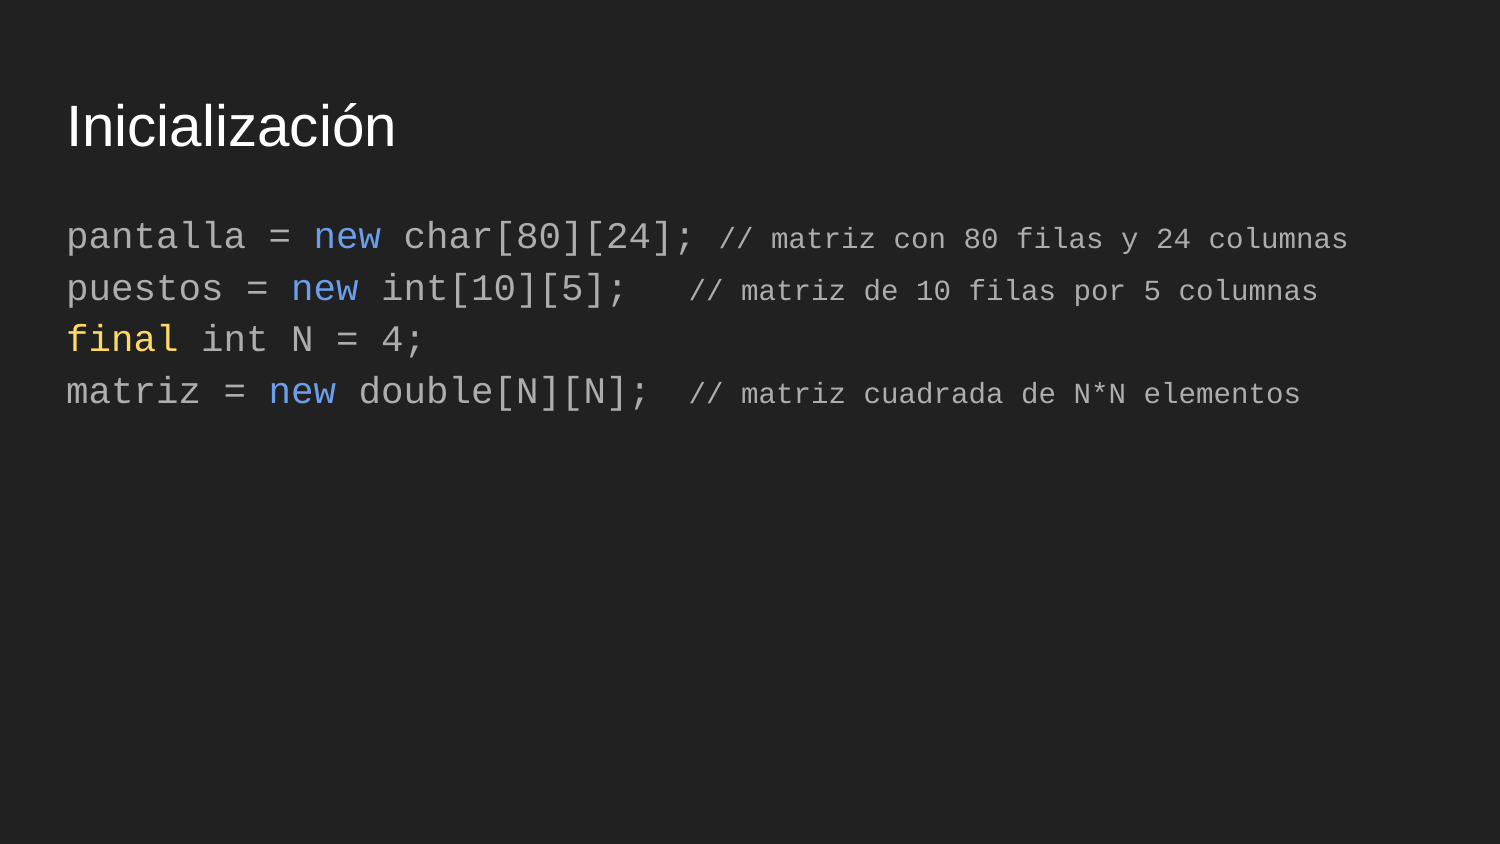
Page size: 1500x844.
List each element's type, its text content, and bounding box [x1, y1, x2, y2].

list pantalla = new char[80][24]; // matriz con 80 filas y 24 columnas puestos = new int[10][5]; // matriz de 10 filas por 5 columnas final int N = 4; matriz = new double[N][N]; // matriz cuadrada de N*N elementos [51, 189, 1449, 750]
title Inicialización [51, 72, 1449, 167]
